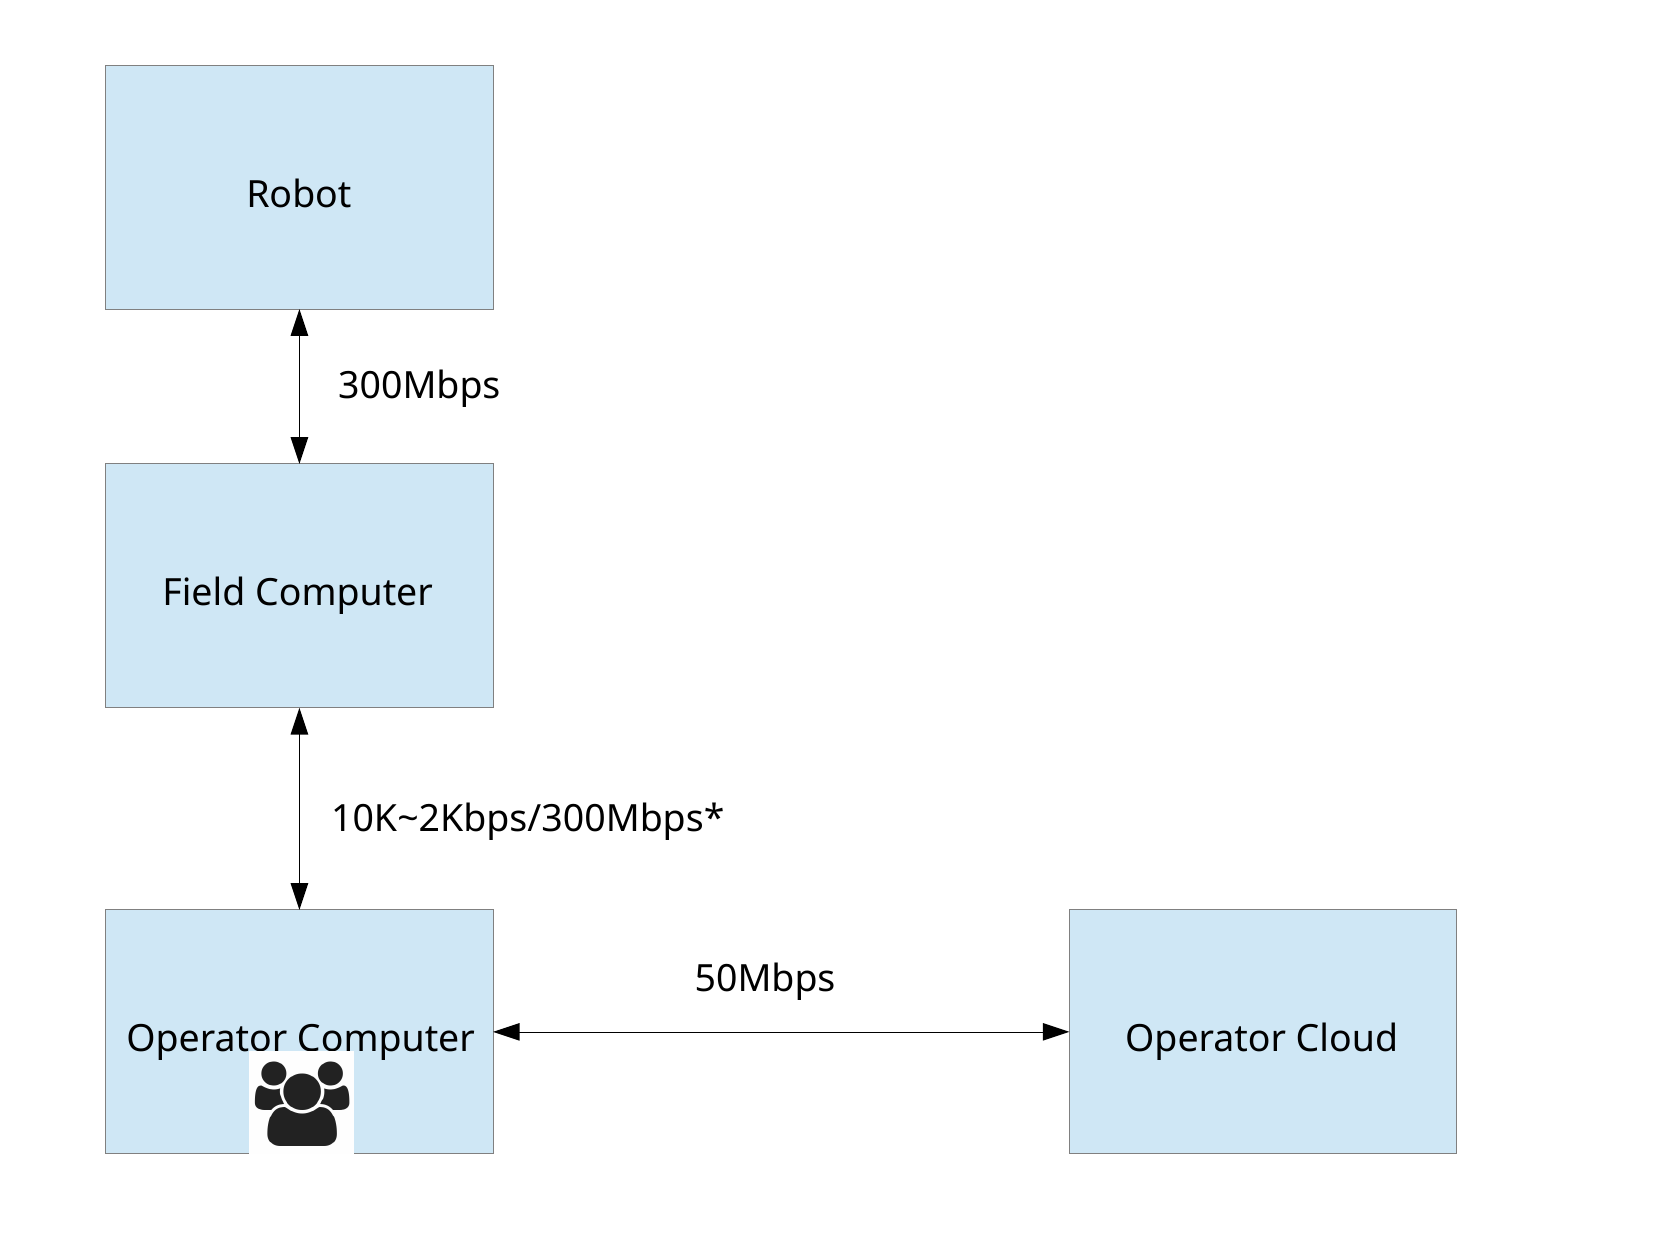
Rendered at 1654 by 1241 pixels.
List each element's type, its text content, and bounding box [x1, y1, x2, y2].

text_box [1069, 909, 1457, 1154]
picture [249, 1051, 354, 1154]
text_box Operator Cloud [1110, 1004, 1416, 1060]
text_box Robot [231, 159, 368, 215]
text_box [105, 65, 494, 310]
text_box Field Computer [147, 558, 452, 614]
text_box 50Mbps [679, 944, 855, 1000]
text_box Operator Computer [111, 1004, 488, 1060]
text_box 300Mbps [323, 351, 522, 407]
text_box [105, 909, 494, 1154]
text_box [105, 463, 494, 708]
text_box 10K~2Kbps/300Mbps* [316, 783, 749, 839]
